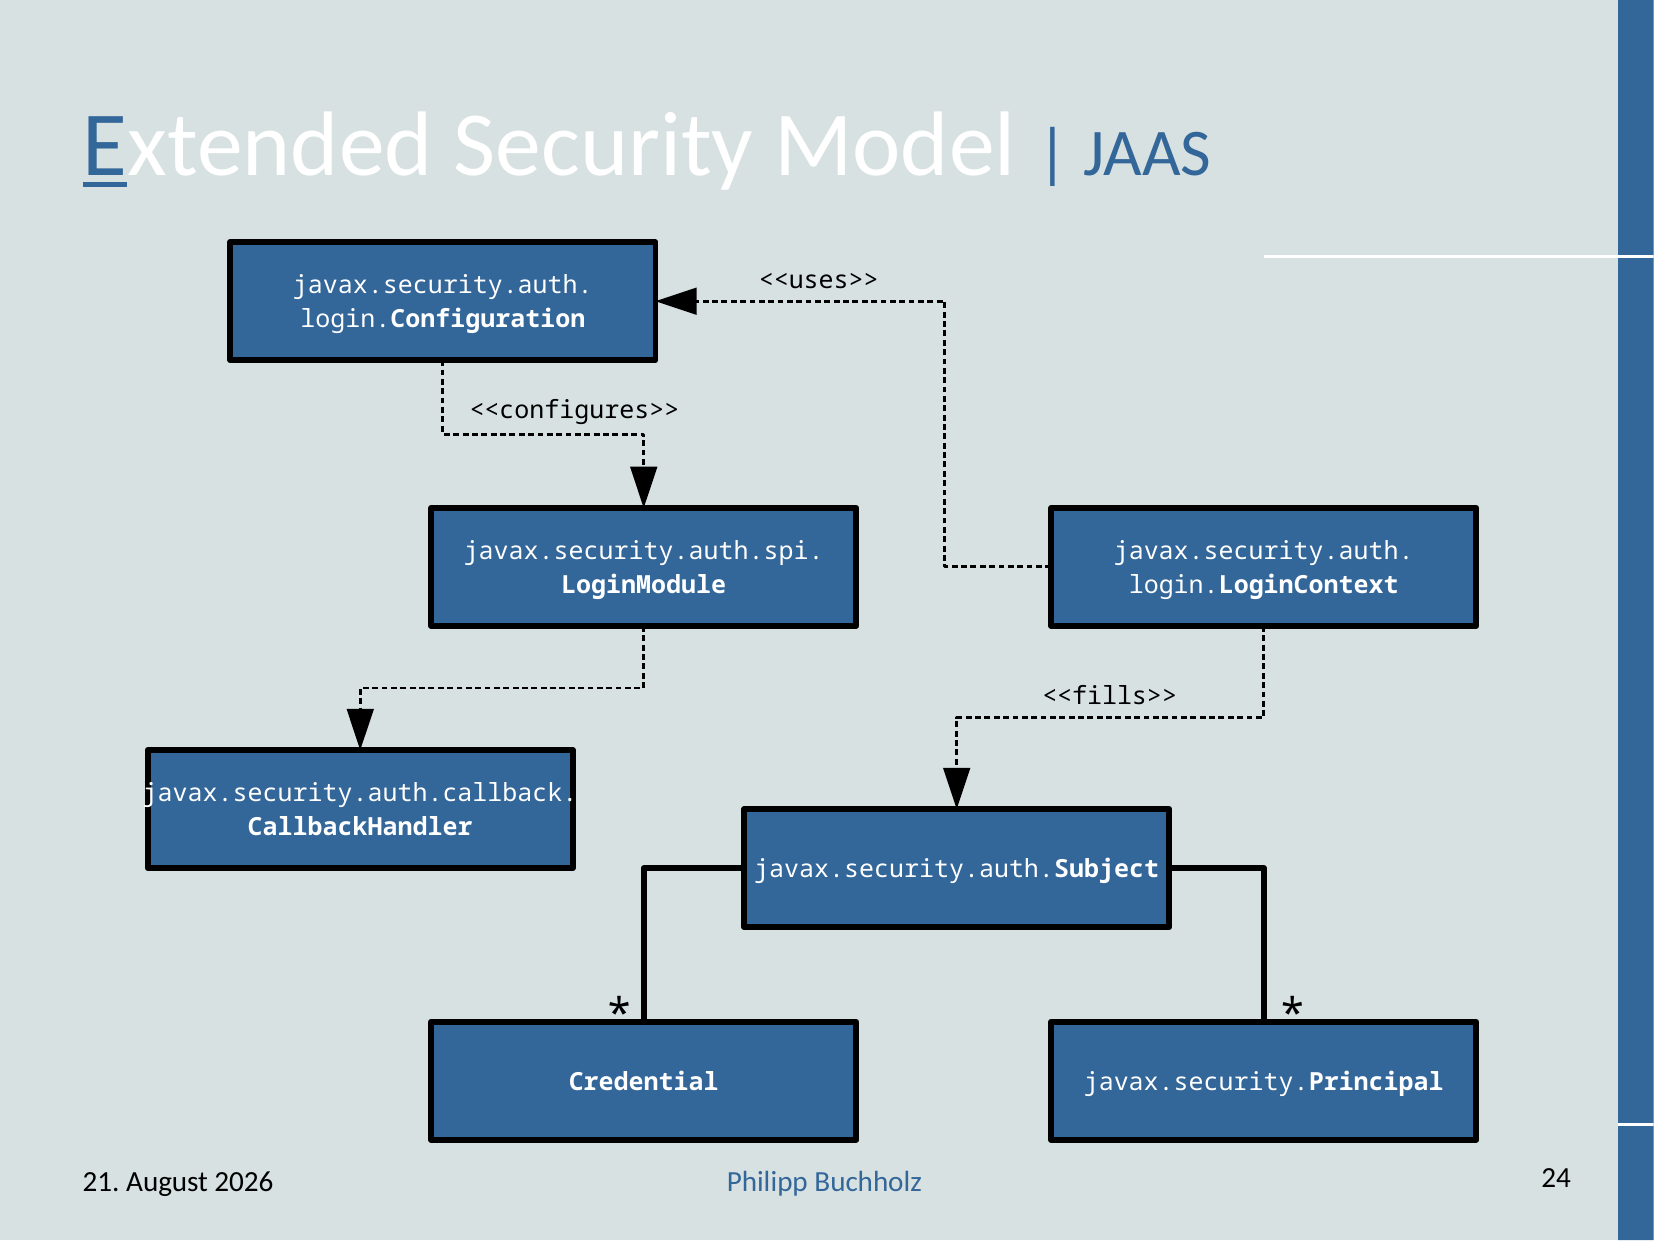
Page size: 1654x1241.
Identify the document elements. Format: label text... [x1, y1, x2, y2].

text_box javax.security.auth.callback. CallbackHandler [147, 750, 573, 869]
text_box javax.security.auth.Subject [744, 809, 1170, 928]
text_box javax.security.auth.spi. LoginModule [431, 507, 857, 626]
text_box javax.security.auth. login.Configuration [230, 242, 656, 361]
text_box <<configures>> [454, 383, 678, 429]
text_box <<uses>> [744, 253, 898, 299]
text_box javax.security.Principal [1051, 1021, 1477, 1140]
text_box * [590, 974, 650, 1043]
text_box * [1263, 974, 1323, 1043]
text_box <<fills>> [1027, 670, 1182, 715]
title Extended Security Model | JAAS [82, 40, 1571, 266]
text_box Credential [431, 1021, 857, 1140]
text_box javax.security.auth. login.LoginContext [1051, 507, 1477, 626]
